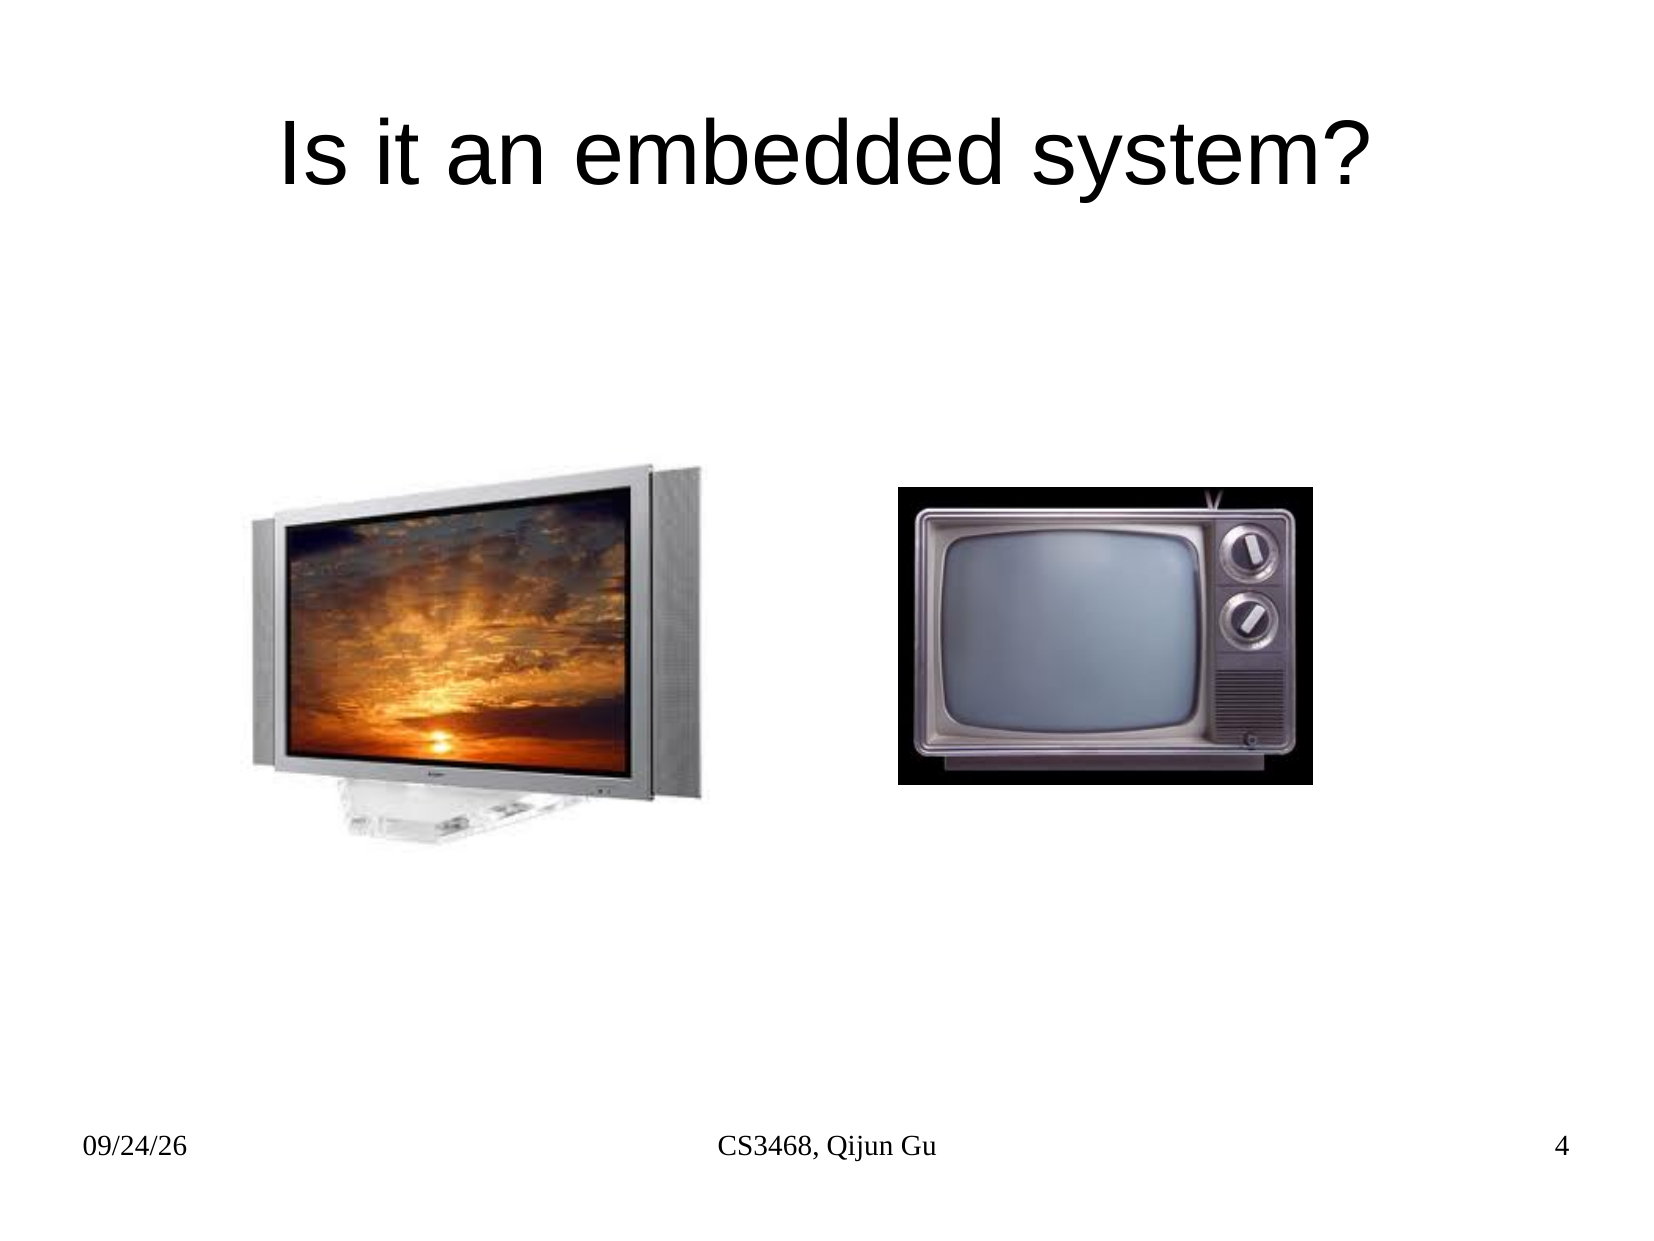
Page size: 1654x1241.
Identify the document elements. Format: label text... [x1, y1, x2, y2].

picture [898, 487, 1313, 785]
title Is it an embedded system? [82, 56, 1570, 249]
picture [225, 448, 722, 863]
